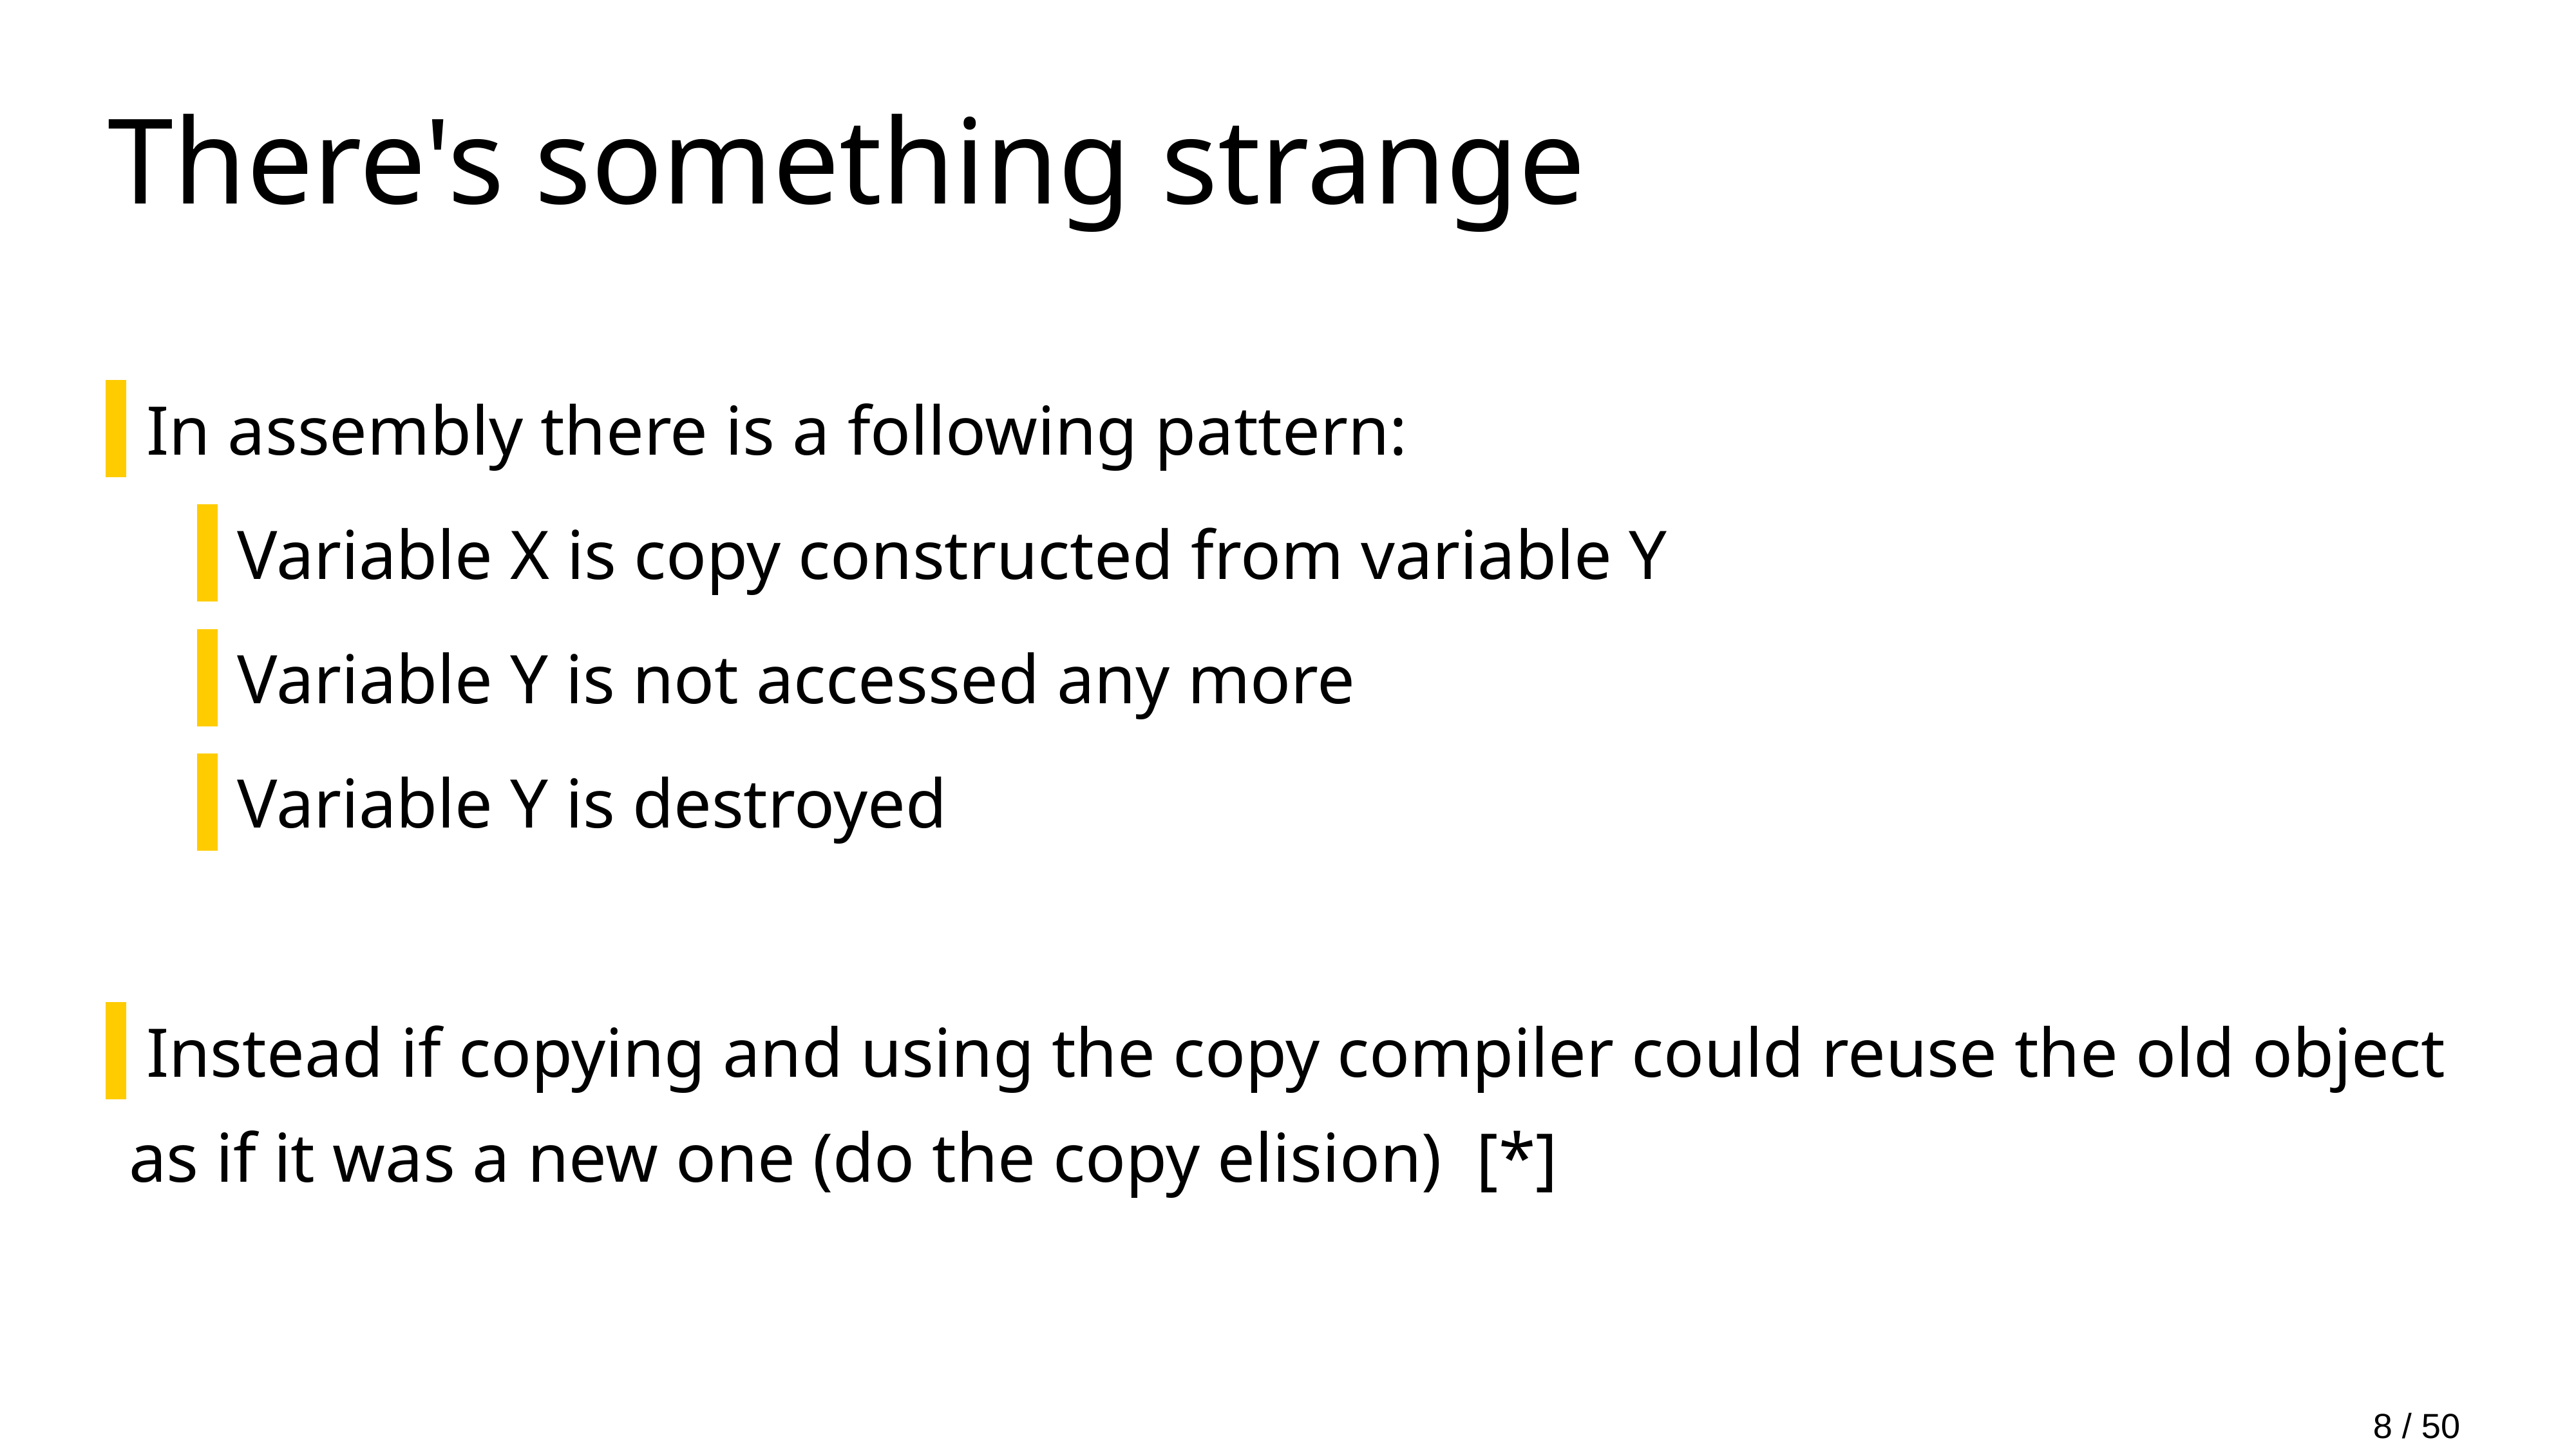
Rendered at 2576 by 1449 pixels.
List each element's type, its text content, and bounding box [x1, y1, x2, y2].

text_box In assembly there is a following pattern: Variable X is copy constructed from variable Y Variable Y is not accessed any more Variable Y is destroyed Instead if copying and using the copy compiler could reuse the old object as if it was a new one (do the copy elision) [*] [96, 364, 2512, 1419]
title There's something strange [108, 80, 2468, 242]
text_box <number> / 50 [2363, 1402, 2576, 1449]
